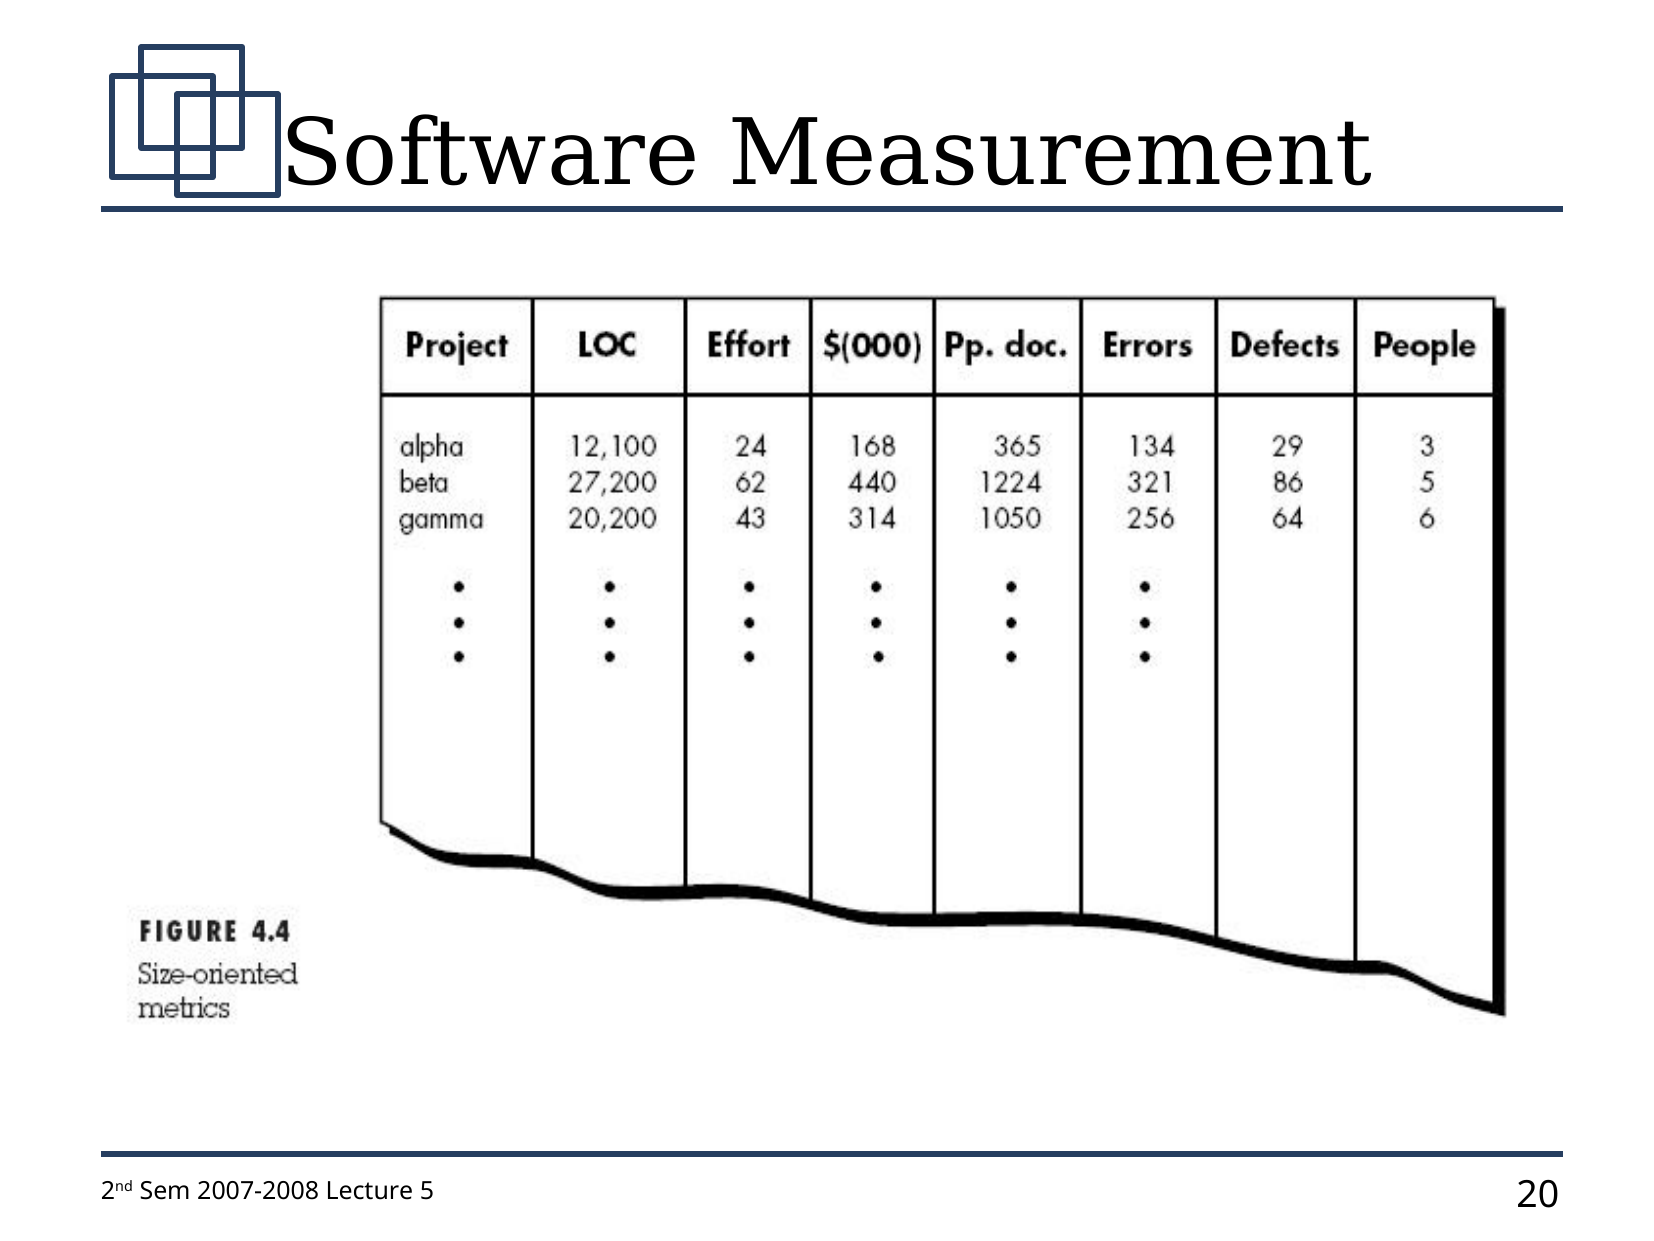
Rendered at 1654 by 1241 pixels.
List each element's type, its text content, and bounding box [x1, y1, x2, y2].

picture [112, 262, 1538, 1051]
title Software Measurement [82, 49, 1571, 257]
